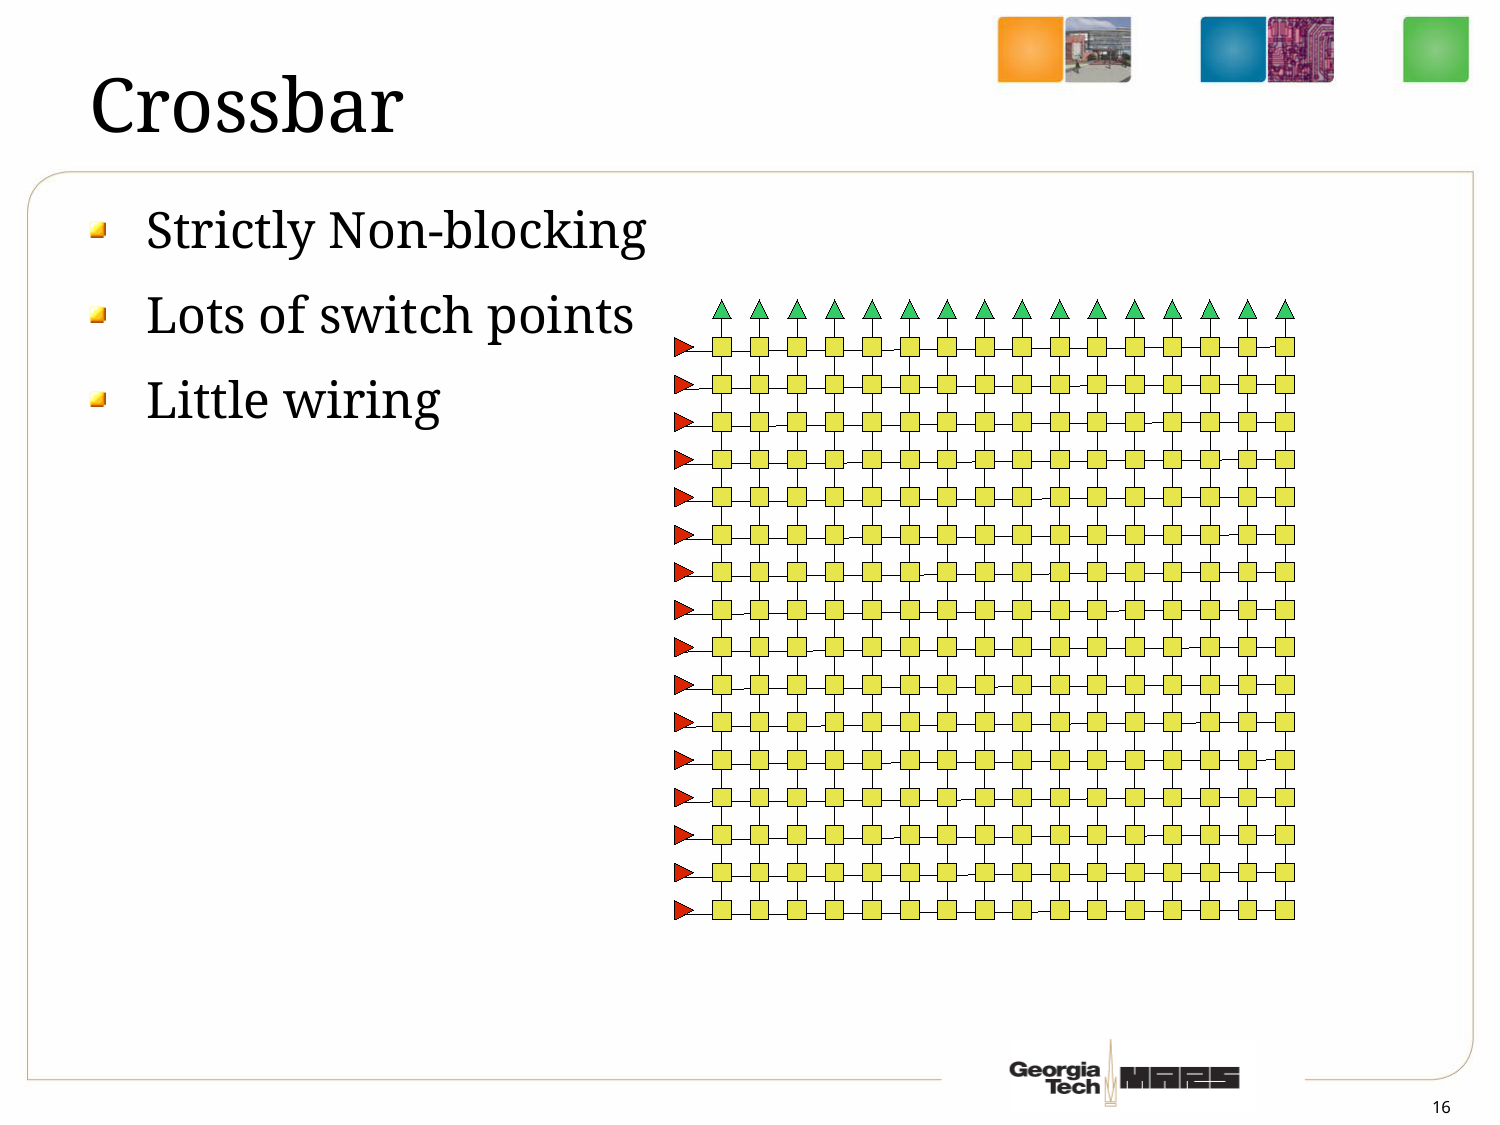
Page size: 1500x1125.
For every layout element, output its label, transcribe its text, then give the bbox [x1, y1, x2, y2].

text_box [1275, 750, 1295, 770]
text_box [900, 299, 920, 319]
text_box [975, 750, 995, 770]
text_box [750, 637, 769, 657]
text_box [1275, 337, 1295, 357]
text_box [1200, 412, 1220, 432]
text_box [825, 412, 844, 432]
text_box [862, 637, 882, 657]
text_box [750, 788, 769, 807]
text_box [1050, 562, 1070, 582]
text_box [1087, 525, 1107, 545]
text_box [712, 337, 732, 357]
text_box [674, 487, 694, 507]
text_box [975, 900, 995, 920]
text_box [1050, 750, 1070, 770]
text_box [1087, 562, 1107, 582]
text_box [1163, 375, 1182, 394]
text_box [1087, 600, 1107, 620]
text_box [1087, 450, 1107, 469]
text_box [712, 825, 732, 845]
text_box [750, 712, 769, 732]
text_box [674, 825, 694, 845]
text_box [937, 450, 957, 469]
text_box [862, 712, 882, 732]
text_box [1275, 525, 1295, 545]
text_box [787, 825, 807, 845]
text_box [1238, 863, 1257, 882]
text_box [1200, 337, 1220, 357]
text_box [1275, 450, 1295, 469]
text_box [1163, 788, 1182, 807]
text_box [900, 600, 920, 620]
text_box [1238, 299, 1257, 319]
text_box [674, 788, 694, 807]
text_box [1087, 712, 1107, 732]
text_box [900, 825, 920, 845]
text_box [900, 637, 920, 657]
text_box [1050, 337, 1070, 357]
text_box [1125, 900, 1145, 920]
text_box [1087, 375, 1107, 394]
text_box [787, 600, 807, 620]
text_box [1087, 900, 1107, 920]
text_box [1163, 600, 1182, 620]
text_box [712, 637, 732, 657]
text_box [937, 412, 957, 432]
text_box [787, 675, 807, 695]
text_box [787, 712, 807, 732]
text_box [1200, 299, 1220, 319]
text_box [825, 375, 844, 394]
text_box [937, 675, 957, 695]
text_box [1012, 675, 1032, 695]
text_box [1125, 863, 1145, 882]
list Strictly Non-blocking Lots of switch points Little wiring [75, 187, 744, 1051]
text_box [937, 637, 957, 657]
text_box [975, 337, 995, 357]
text_box [900, 525, 920, 545]
text_box [825, 712, 844, 732]
text_box [862, 450, 882, 469]
text_box [1125, 337, 1145, 357]
text_box [862, 337, 882, 357]
text_box [1012, 750, 1032, 770]
text_box [674, 562, 694, 582]
text_box [1163, 525, 1182, 545]
text_box [1050, 600, 1070, 620]
text_box [1012, 712, 1032, 732]
text_box [1200, 750, 1220, 770]
text_box [1050, 712, 1070, 732]
text_box [1087, 825, 1107, 845]
text_box [825, 788, 844, 807]
text_box [1163, 637, 1182, 657]
text_box [1275, 637, 1295, 657]
text_box [787, 412, 807, 432]
text_box [1238, 600, 1257, 620]
text_box [1012, 863, 1032, 882]
text_box [900, 788, 920, 807]
text_box [1275, 299, 1295, 319]
text_box [1238, 637, 1257, 657]
text_box [937, 600, 957, 620]
text_box [750, 337, 769, 357]
text_box [750, 299, 769, 319]
text_box [1200, 600, 1220, 620]
text_box [712, 712, 732, 732]
text_box [1238, 525, 1257, 545]
text_box [1012, 412, 1032, 432]
text_box [1125, 562, 1145, 582]
text_box [1125, 825, 1145, 845]
text_box [750, 900, 769, 920]
text_box [1200, 487, 1220, 507]
title Crossbar [75, 0, 976, 163]
text_box [1163, 562, 1182, 582]
text_box [900, 375, 920, 394]
text_box [712, 900, 732, 920]
text_box [900, 675, 920, 695]
text_box [712, 299, 732, 319]
text_box [1012, 450, 1032, 469]
text_box [1163, 750, 1182, 770]
text_box [1238, 487, 1257, 507]
text_box [825, 600, 844, 620]
text_box [1163, 412, 1182, 432]
text_box [1050, 375, 1070, 394]
text_box [1163, 337, 1182, 357]
text_box [862, 900, 882, 920]
text_box [1050, 863, 1070, 882]
text_box [937, 562, 957, 582]
text_box [1012, 525, 1032, 545]
text_box [1238, 412, 1257, 432]
text_box [862, 525, 882, 545]
text_box [1125, 600, 1145, 620]
text_box [1012, 299, 1032, 319]
text_box [825, 487, 844, 507]
text_box [787, 525, 807, 545]
text_box [937, 337, 957, 357]
text_box [1012, 637, 1032, 657]
text_box [1050, 525, 1070, 545]
text_box [862, 562, 882, 582]
text_box [1238, 337, 1257, 357]
text_box [1238, 675, 1257, 695]
text_box [900, 562, 920, 582]
text_box [674, 450, 694, 470]
text_box [750, 863, 769, 882]
text_box [825, 337, 844, 357]
text_box [1125, 299, 1145, 319]
text_box [787, 863, 807, 882]
text_box [900, 450, 920, 469]
text_box [1238, 825, 1257, 845]
text_box [1012, 337, 1032, 357]
text_box [712, 750, 732, 770]
text_box [787, 562, 807, 582]
text_box [937, 863, 957, 882]
text_box [1012, 487, 1032, 507]
text_box [1125, 788, 1145, 807]
text_box [1050, 450, 1070, 469]
text_box [1200, 637, 1220, 657]
text_box [1050, 299, 1070, 319]
text_box [937, 712, 957, 732]
text_box [750, 825, 769, 845]
text_box [1275, 600, 1295, 620]
text_box [674, 337, 694, 357]
text_box [712, 525, 732, 545]
text_box [975, 450, 995, 469]
text_box [1125, 675, 1145, 695]
text_box [825, 299, 845, 319]
text_box [1275, 788, 1295, 807]
text_box [1087, 412, 1107, 432]
text_box [712, 412, 732, 432]
text_box [712, 600, 732, 620]
text_box [674, 412, 694, 432]
text_box [825, 675, 844, 695]
text_box [975, 600, 995, 620]
text_box [1200, 788, 1220, 807]
text_box [900, 487, 920, 507]
text_box [712, 863, 732, 882]
text_box [787, 750, 807, 770]
text_box [1012, 900, 1032, 920]
text_box [1200, 450, 1220, 469]
text_box [1200, 825, 1220, 845]
text_box [1050, 637, 1070, 657]
text_box [862, 375, 882, 394]
text_box [1238, 712, 1257, 732]
text_box [1125, 450, 1145, 469]
text_box [712, 450, 732, 469]
text_box [937, 788, 957, 807]
text_box [1163, 299, 1182, 319]
text_box [787, 375, 807, 394]
text_box [787, 299, 807, 319]
text_box [1012, 600, 1032, 620]
text_box [937, 375, 957, 394]
text_box [1238, 450, 1257, 469]
text_box [975, 788, 995, 807]
text_box [1163, 450, 1182, 469]
text_box [1163, 900, 1182, 920]
text_box [975, 562, 995, 582]
text_box [937, 750, 957, 770]
text_box [1125, 375, 1145, 394]
text_box [1087, 337, 1107, 357]
text_box [825, 637, 844, 657]
text_box [1163, 487, 1182, 507]
text_box [787, 788, 807, 807]
text_box [975, 637, 995, 657]
text_box [1238, 900, 1257, 920]
text_box [1125, 525, 1145, 545]
text_box [1275, 863, 1295, 882]
text_box [1200, 863, 1220, 882]
text_box [750, 675, 769, 695]
text_box [862, 600, 882, 620]
text_box [712, 375, 732, 394]
text_box [937, 299, 957, 319]
text_box [900, 412, 920, 432]
text_box [1125, 487, 1145, 507]
text_box [674, 600, 694, 620]
text_box [1275, 825, 1295, 845]
text_box [1125, 412, 1145, 432]
text_box [1275, 487, 1295, 507]
text_box [900, 900, 920, 920]
text_box [862, 750, 882, 770]
text_box [1050, 412, 1070, 432]
text_box [674, 675, 694, 695]
text_box [937, 900, 957, 920]
text_box [900, 712, 920, 732]
text_box [1163, 712, 1182, 732]
text_box [712, 487, 732, 507]
text_box [1238, 562, 1257, 582]
text_box [1087, 675, 1107, 695]
text_box [1012, 788, 1032, 807]
text_box [862, 299, 882, 319]
text_box [975, 487, 995, 507]
text_box [750, 375, 769, 394]
text_box [1200, 375, 1220, 394]
text_box [1200, 562, 1220, 582]
text_box [825, 750, 844, 770]
text_box [975, 299, 995, 319]
text_box [674, 525, 694, 545]
text_box [1238, 788, 1257, 807]
text_box [1050, 788, 1070, 807]
text_box [1200, 675, 1220, 695]
text_box [750, 562, 769, 582]
text_box [787, 900, 807, 920]
text_box [1275, 562, 1295, 582]
text_box [975, 412, 995, 432]
text_box [975, 375, 995, 394]
text_box [674, 712, 694, 732]
text_box [1200, 712, 1220, 732]
text_box [1087, 863, 1107, 882]
text_box [975, 825, 995, 845]
text_box [975, 525, 995, 545]
text_box [825, 525, 844, 545]
text_box [1275, 900, 1295, 920]
text_box [750, 487, 769, 507]
text_box [1087, 487, 1107, 507]
text_box [862, 487, 882, 507]
text_box [900, 750, 920, 770]
text_box [937, 825, 957, 845]
text_box [975, 675, 995, 695]
text_box [674, 863, 694, 882]
text_box [1125, 712, 1145, 732]
text_box [750, 450, 769, 469]
text_box [674, 900, 694, 920]
text_box [975, 863, 995, 882]
text_box [1163, 675, 1182, 695]
text_box [674, 637, 694, 657]
text_box [712, 675, 732, 695]
text_box [862, 788, 882, 807]
text_box [1050, 825, 1070, 845]
picture [0, 0, 1500, 1125]
text_box [750, 412, 769, 432]
text_box [862, 675, 882, 695]
text_box [862, 863, 882, 882]
text_box [1275, 712, 1295, 732]
text_box [825, 562, 844, 582]
text_box [1200, 525, 1220, 545]
text_box [1238, 750, 1257, 770]
text_box [1125, 637, 1145, 657]
text_box [1087, 637, 1107, 657]
text_box [900, 863, 920, 882]
text_box [825, 863, 844, 882]
text_box [862, 825, 882, 845]
text_box [975, 712, 995, 732]
text_box [1275, 675, 1295, 695]
text_box [787, 487, 807, 507]
text_box [674, 375, 694, 394]
text_box [712, 562, 732, 582]
text_box [1163, 825, 1182, 845]
text_box [787, 337, 807, 357]
text_box [1087, 750, 1107, 770]
text_box [825, 825, 844, 845]
text_box [1087, 299, 1107, 319]
text_box [750, 525, 769, 545]
text_box [1050, 675, 1070, 695]
text_box [1087, 788, 1107, 807]
text_box [862, 412, 882, 432]
text_box [1238, 375, 1257, 394]
text_box [1012, 562, 1032, 582]
text_box [1275, 375, 1295, 394]
text_box [787, 450, 807, 469]
text_box [825, 900, 844, 920]
text_box [1012, 825, 1032, 845]
text_box [1050, 487, 1070, 507]
text_box [825, 450, 844, 469]
text_box [750, 600, 769, 620]
text_box [750, 750, 769, 770]
text_box [900, 337, 920, 357]
text_box [1200, 900, 1220, 920]
text_box [1163, 863, 1182, 882]
text_box [937, 487, 957, 507]
text_box [1012, 375, 1032, 394]
text_box [1275, 412, 1295, 432]
text_box [937, 525, 957, 545]
text_box [1050, 900, 1070, 920]
text_box [1125, 750, 1145, 770]
text_box [674, 750, 694, 770]
text_box [787, 637, 807, 657]
text_box [712, 788, 732, 807]
